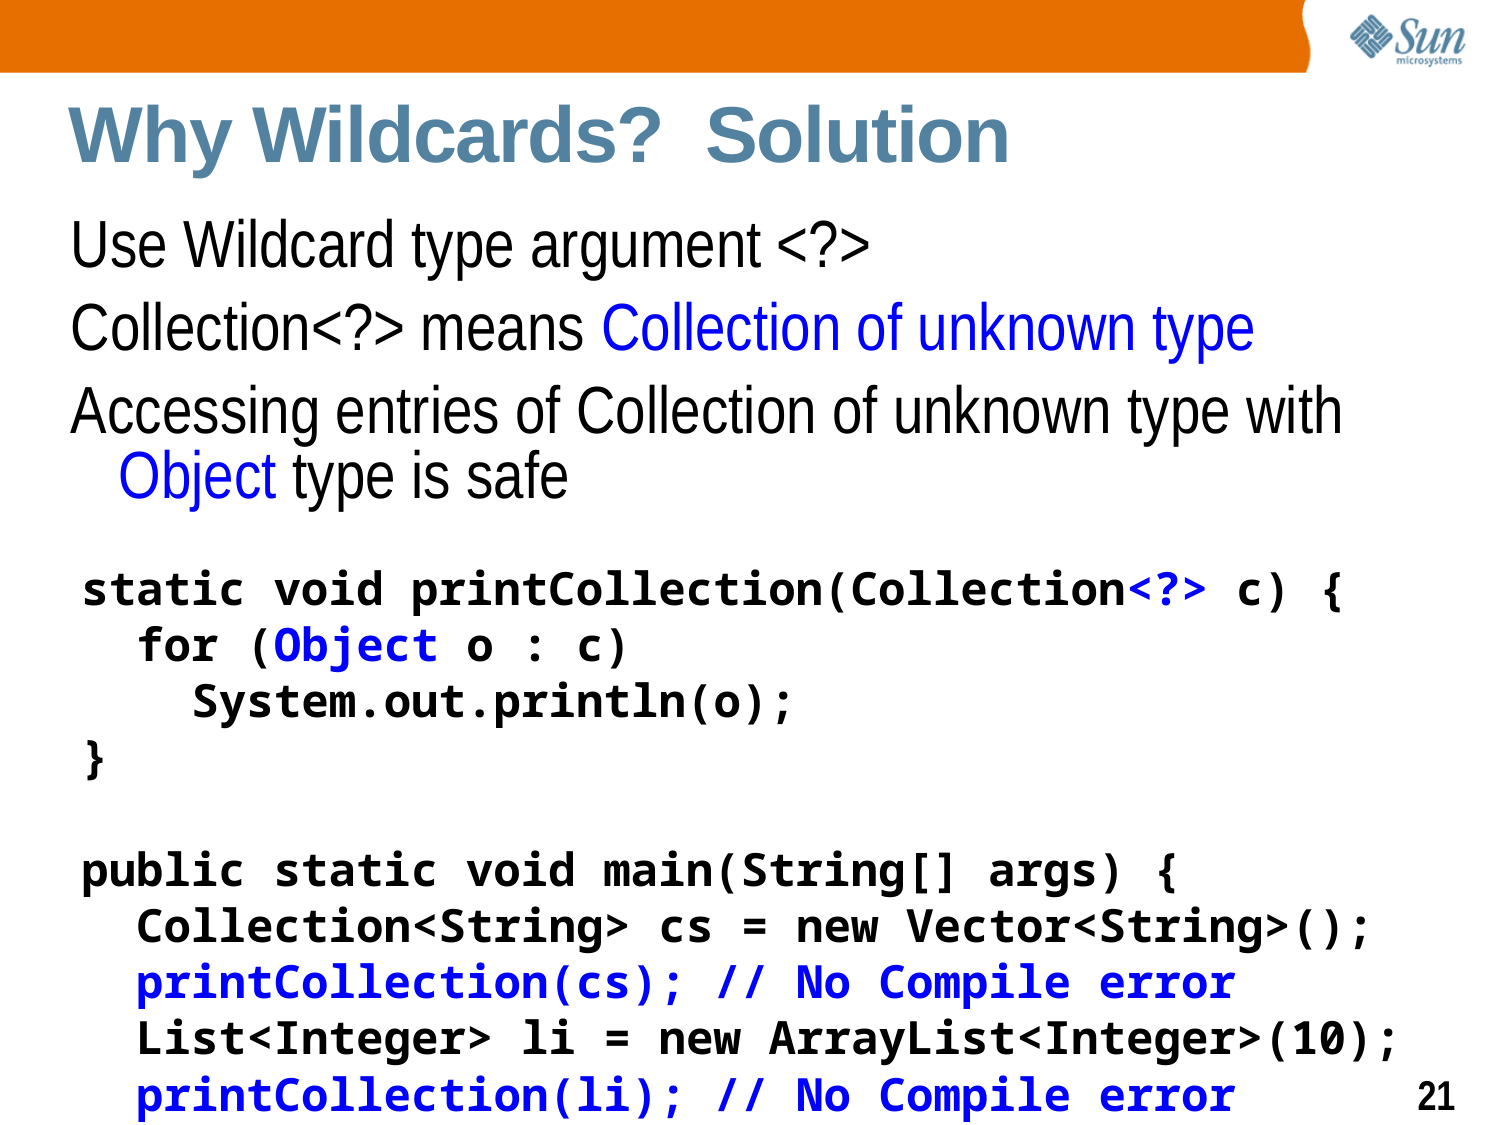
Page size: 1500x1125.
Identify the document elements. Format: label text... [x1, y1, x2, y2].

list Use Wildcard type argument <?> Collection<?> means Collection of unknown type Accessing entries of Collection of unknown type with Object type is safe [51, 215, 1449, 924]
title Why Wildcards? Solution [68, 99, 1431, 215]
text_box static void printCollection(Collection<?> c) { for (Object o : c) System.out.println(o); } public static void main(String[] args) { Collection<String> cs = new Vector<String>(); printCollection(cs); // No Compile error List<Integer> li = new ArrayList<Integer>(10); printCollection(li); // No Compile error } [81, 563, 1447, 1125]
picture [0, 0, 1500, 75]
